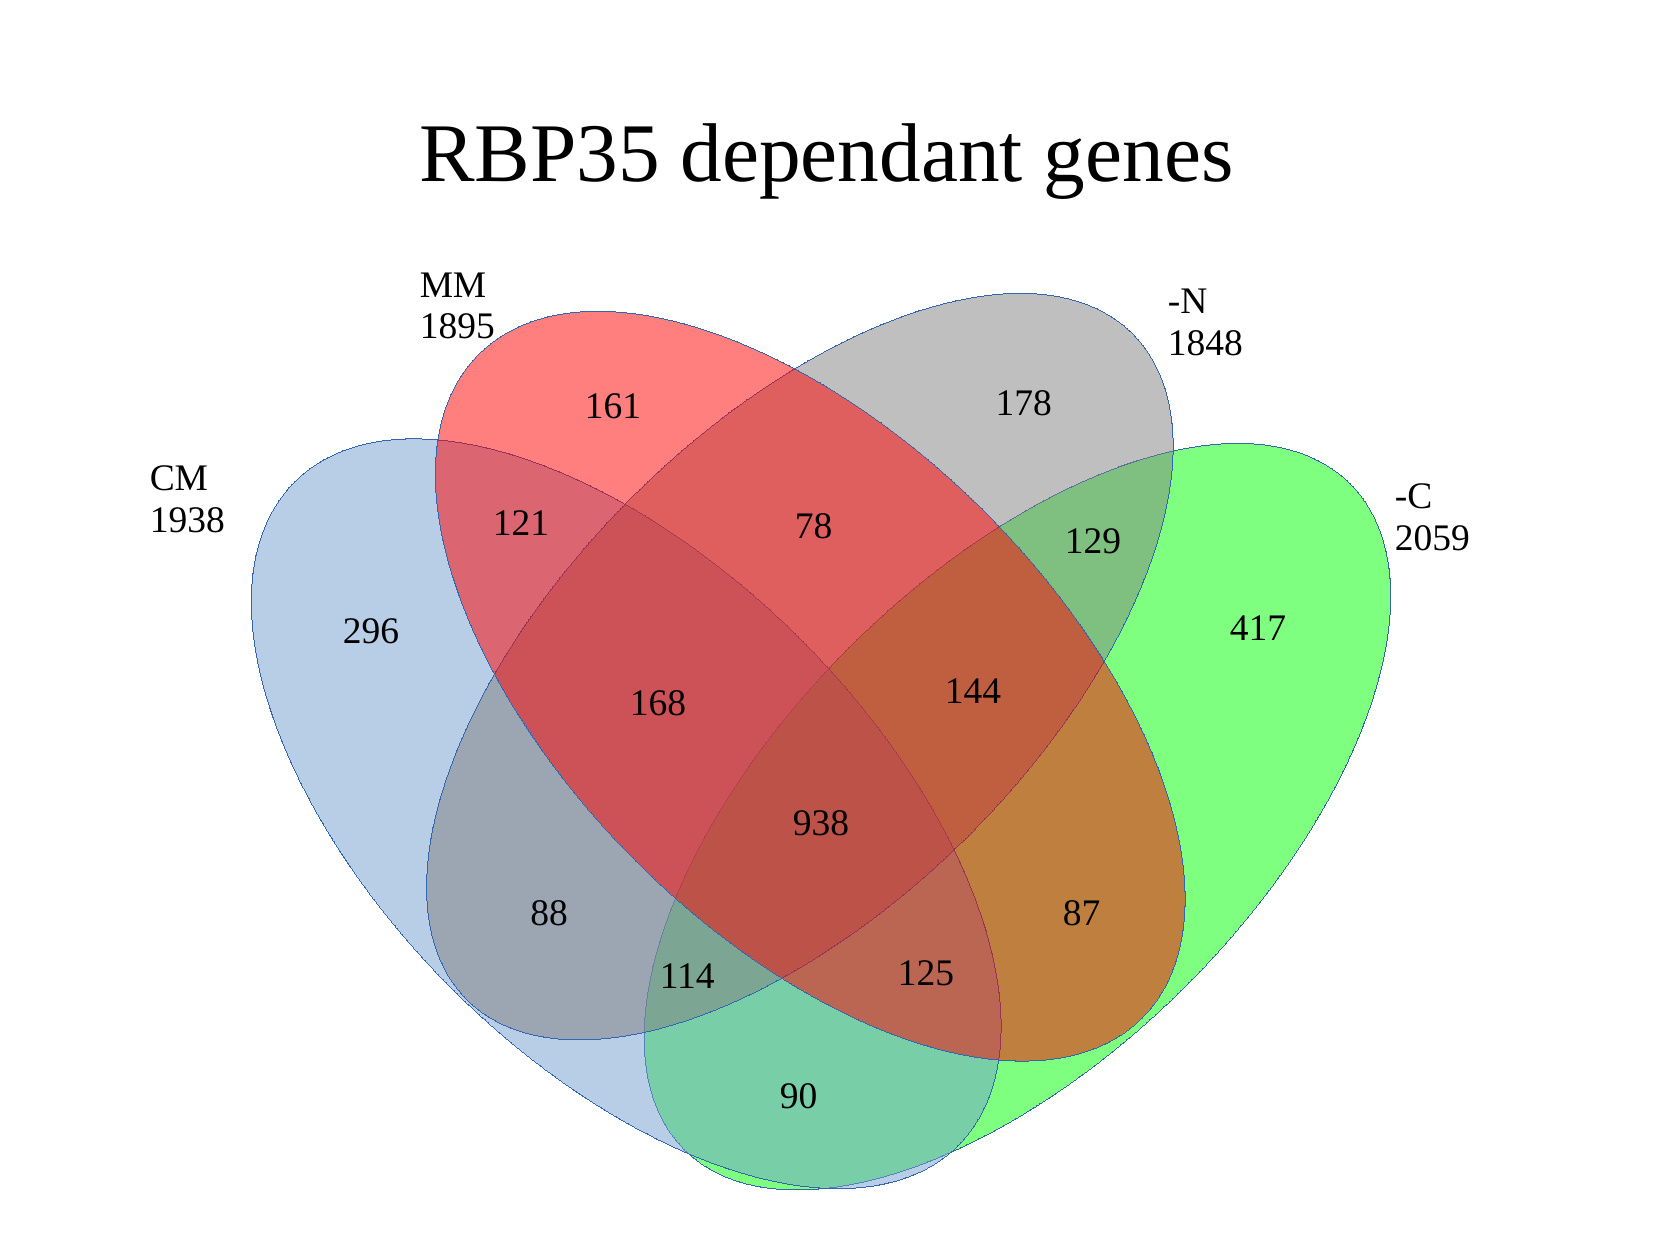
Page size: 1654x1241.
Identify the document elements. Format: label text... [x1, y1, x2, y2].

text_box MM 1895 [405, 256, 526, 355]
text_box 121 [478, 495, 571, 552]
text_box [251, 293, 1391, 1190]
text_box -C 2059 [1380, 468, 1501, 567]
text_box 296 [328, 603, 421, 661]
text_box 88 [515, 885, 608, 942]
text_box -N 1848 [1153, 273, 1276, 372]
text_box 168 [615, 675, 707, 732]
text_box 114 [645, 948, 737, 1006]
text_box 125 [883, 945, 976, 1002]
title RBP35 dependant genes [82, 49, 1571, 257]
text_box 78 [780, 498, 872, 556]
text_box 129 [1050, 513, 1142, 571]
text_box 417 [1215, 600, 1322, 657]
text_box 161 [570, 378, 676, 436]
text_box 938 [778, 795, 871, 852]
text_box 87 [1048, 885, 1141, 942]
text_box 178 [980, 375, 1081, 432]
text_box 144 [930, 663, 1022, 721]
text_box CM 1938 [135, 450, 257, 549]
text_box 90 [765, 1068, 857, 1126]
